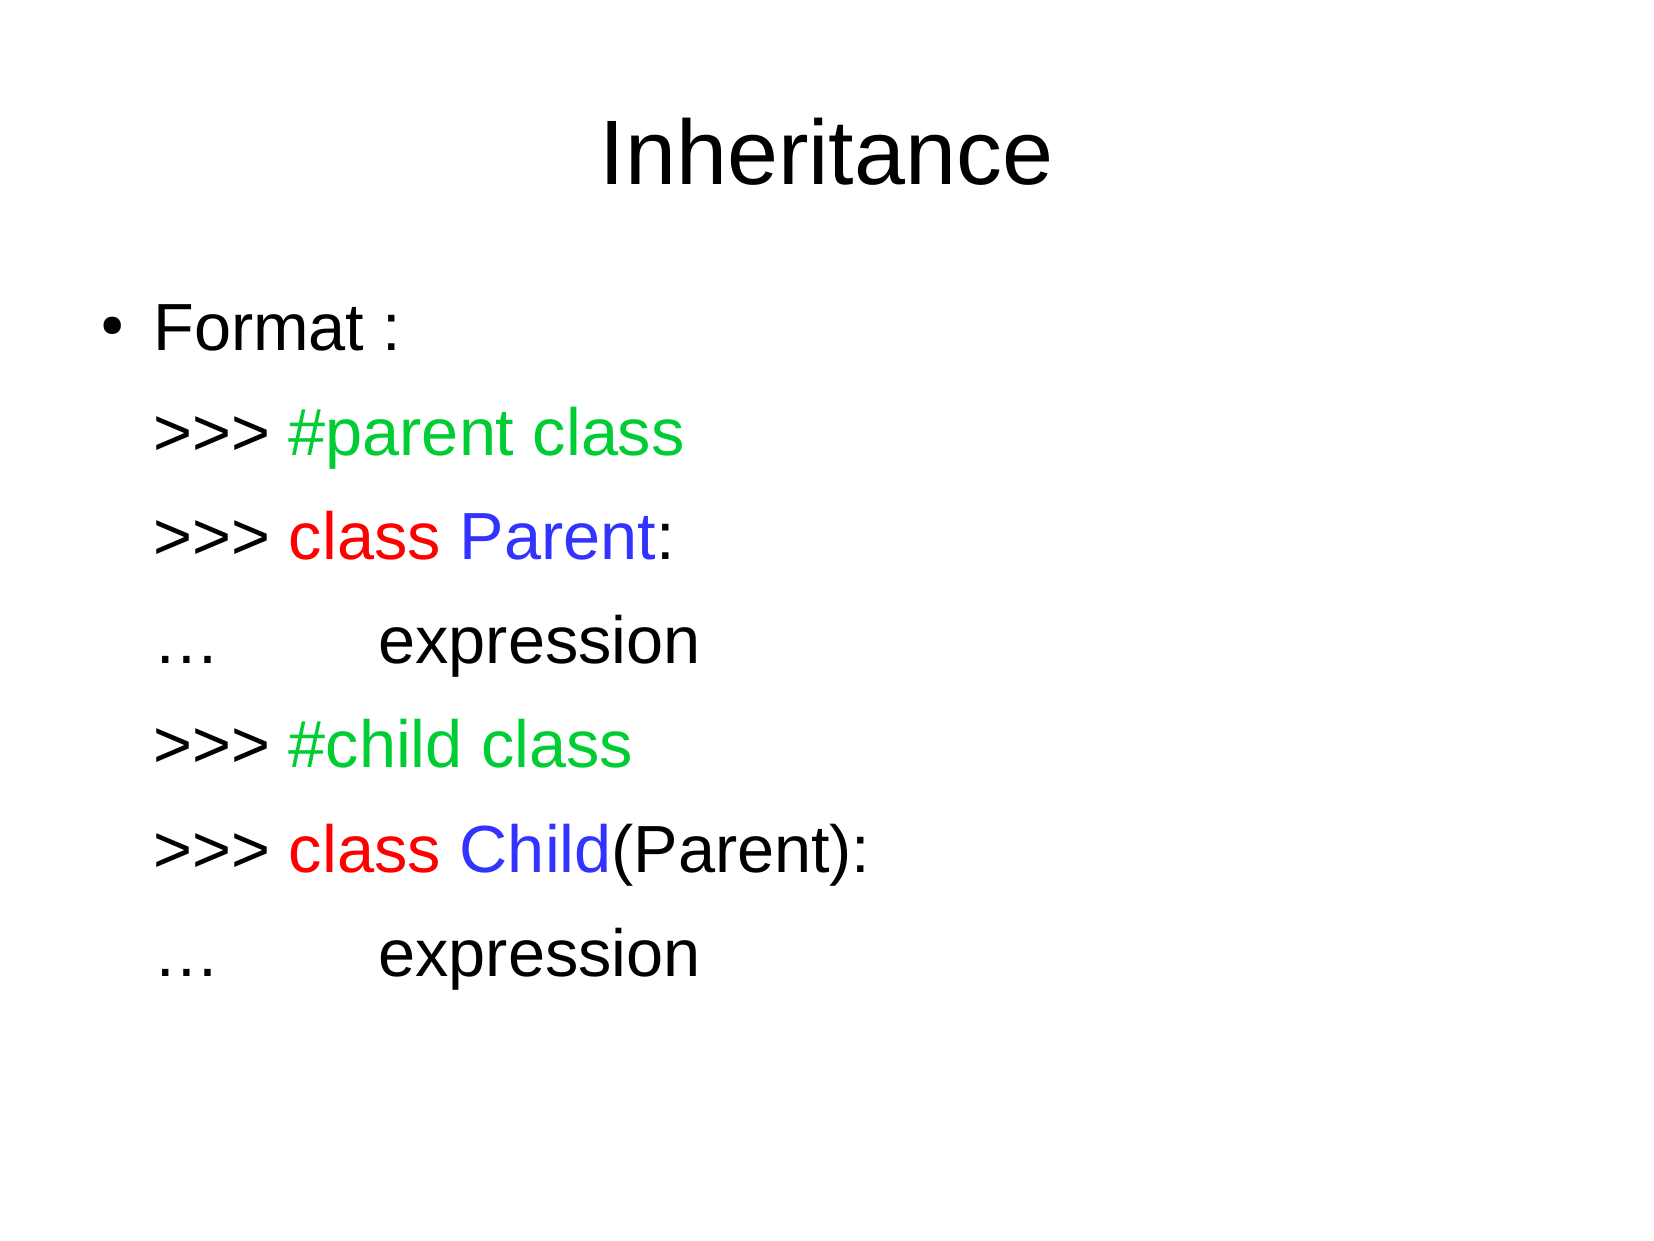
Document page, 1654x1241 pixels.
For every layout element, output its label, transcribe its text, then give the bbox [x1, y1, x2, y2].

list Format : >>> #parent class >>> class Parent: … expression >>> #child class >>> class Child(Parent): … expression [82, 290, 1571, 1010]
title Inheritance [82, 49, 1571, 257]
